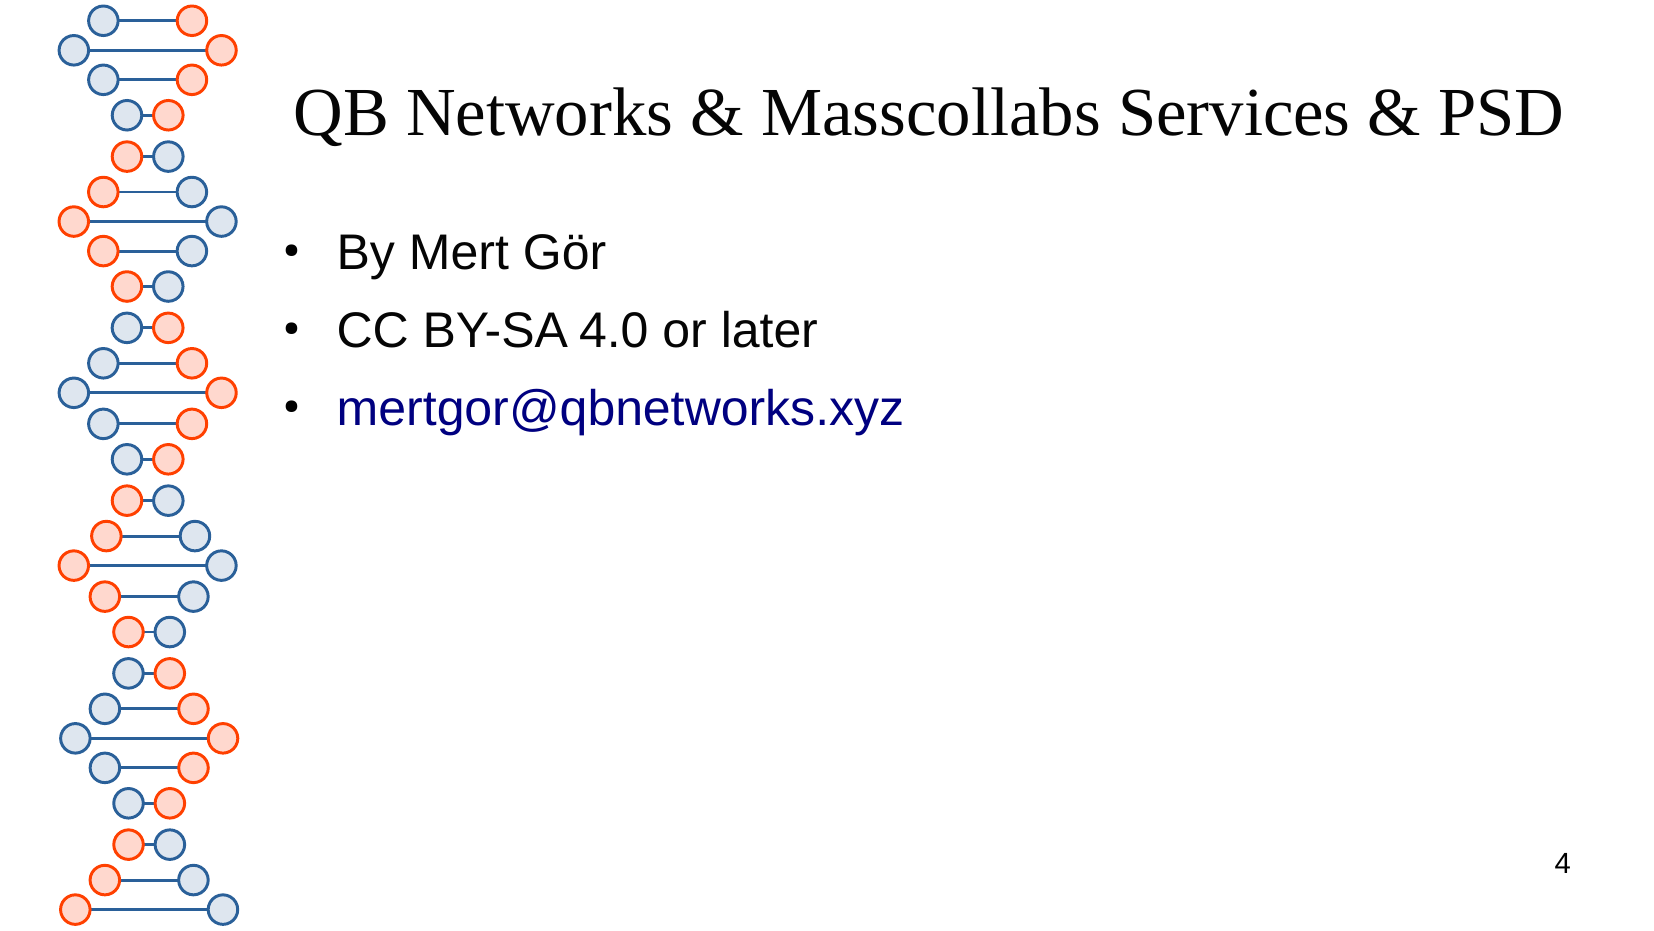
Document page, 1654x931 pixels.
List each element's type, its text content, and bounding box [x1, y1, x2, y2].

list By Mert Gör CC BY-SA 4.0 or later mertgor@qbnetworks.xyz [265, 224, 1595, 764]
title QB Networks & Masscollabs Services & PSD [265, 35, 1595, 189]
